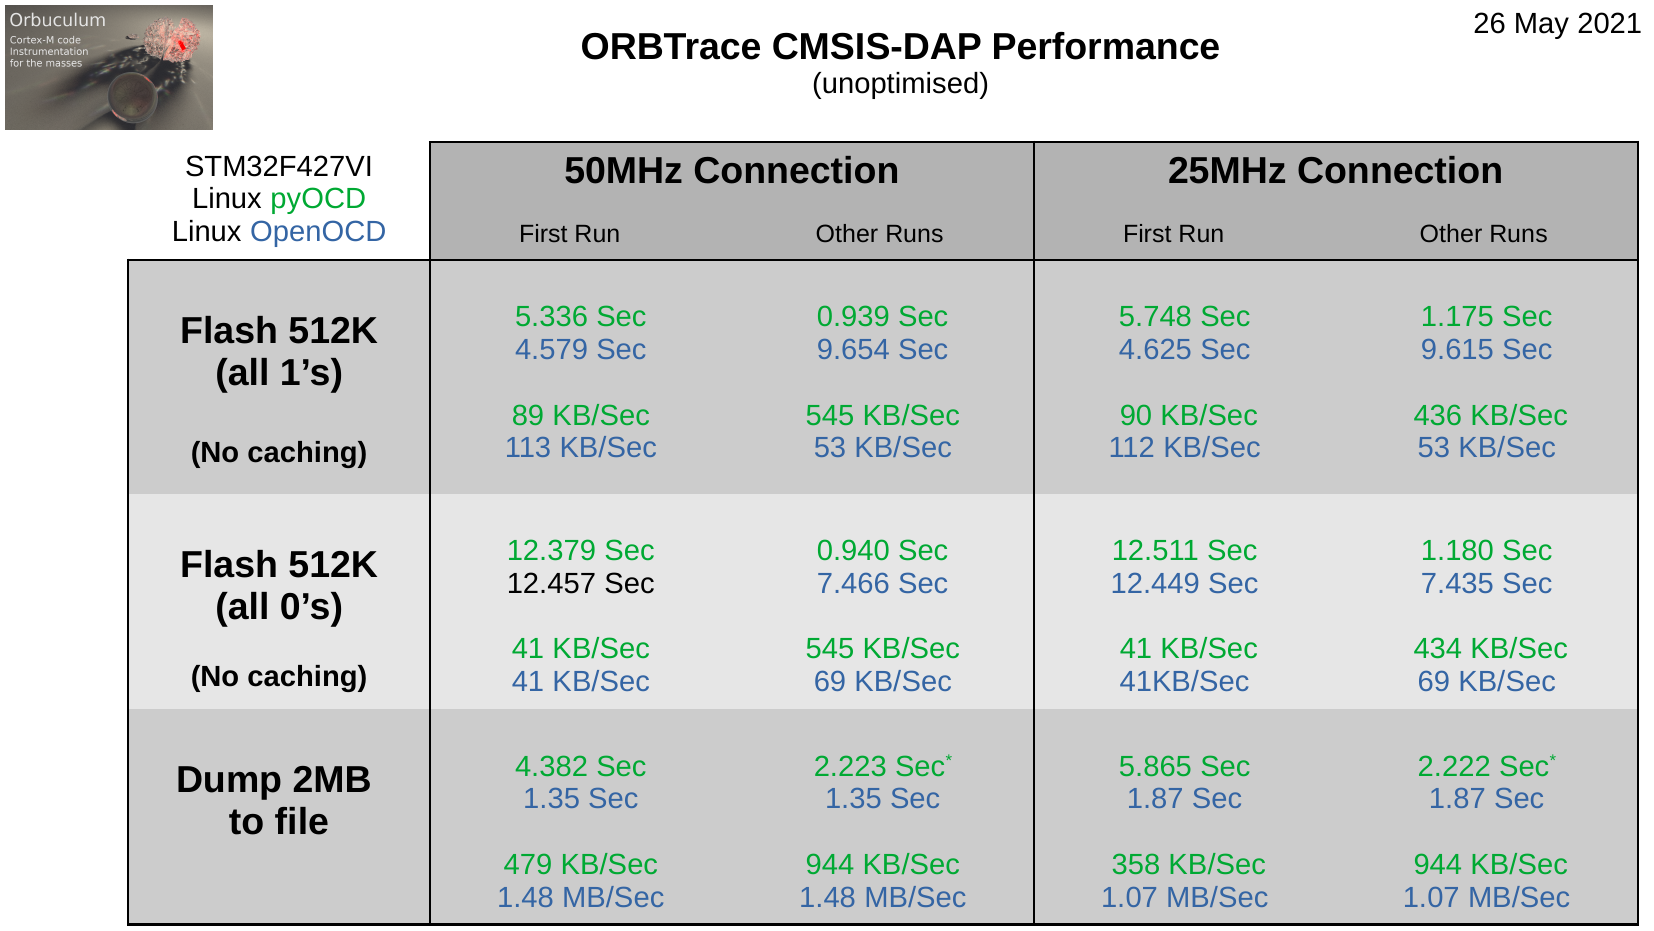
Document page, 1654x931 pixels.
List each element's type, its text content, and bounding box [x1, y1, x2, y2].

table_cell 12.511 Sec 12.449 Sec 41 KB/Sec 41KB/Sec [1035, 494, 1336, 709]
table_cell 2.223 Sec* 1.35 Sec 944 KB/Sec 1.48 MB/Sec [732, 709, 1033, 923]
table_header 50MHz Connection First Run Other Runs [431, 143, 1033, 259]
table_cell 1.180 Sec 7.435 Sec 434 KB/Sec 69 KB/Sec [1336, 494, 1637, 709]
table_cell Dump 2MB to file [129, 709, 429, 923]
table_cell 0.939 Sec 9.654 Sec 545 KB/Sec 53 KB/Sec [732, 261, 1033, 494]
table_cell 5.748 Sec 4.625 Sec 90 KB/Sec 112 KB/Sec [1035, 261, 1336, 494]
table_cell 1.175 Sec 9.615 Sec 436 KB/Sec 53 KB/Sec [1336, 261, 1637, 494]
table_cell 4.382 Sec 1.35 Sec 479 KB/Sec 1.48 MB/Sec [431, 709, 732, 923]
table_cell Flash 512K (all 0’s) (No caching) [129, 494, 429, 709]
table_cell 2.222 Sec* 1.87 Sec 944 KB/Sec 1.07 MB/Sec [1336, 709, 1637, 923]
text_box 26 May 2021 [1458, 0, 1654, 48]
table_cell 5.336 Sec 4.579 Sec 89 KB/Sec 113 KB/Sec [431, 261, 732, 494]
table_cell 5.865 Sec 1.87 Sec 358 KB/Sec 1.07 MB/Sec [1035, 709, 1336, 923]
picture [5, 5, 213, 130]
table_cell 0.940 Sec 7.466 Sec 545 KB/Sec 69 KB/Sec [732, 494, 1033, 709]
text_box ORBTrace CMSIS-DAP Performance (unoptimised) [531, 17, 1270, 108]
table_header STM32F427VI Linux pyOCD Linux OpenOCD [129, 143, 429, 259]
table_cell Flash 512K (all 1’s) (No caching) [129, 261, 429, 494]
table_cell 12.379 Sec 12.457 Sec 41 KB/Sec 41 KB/Sec [431, 494, 732, 709]
table_header 25MHz Connection First Run Other Runs [1035, 143, 1637, 259]
